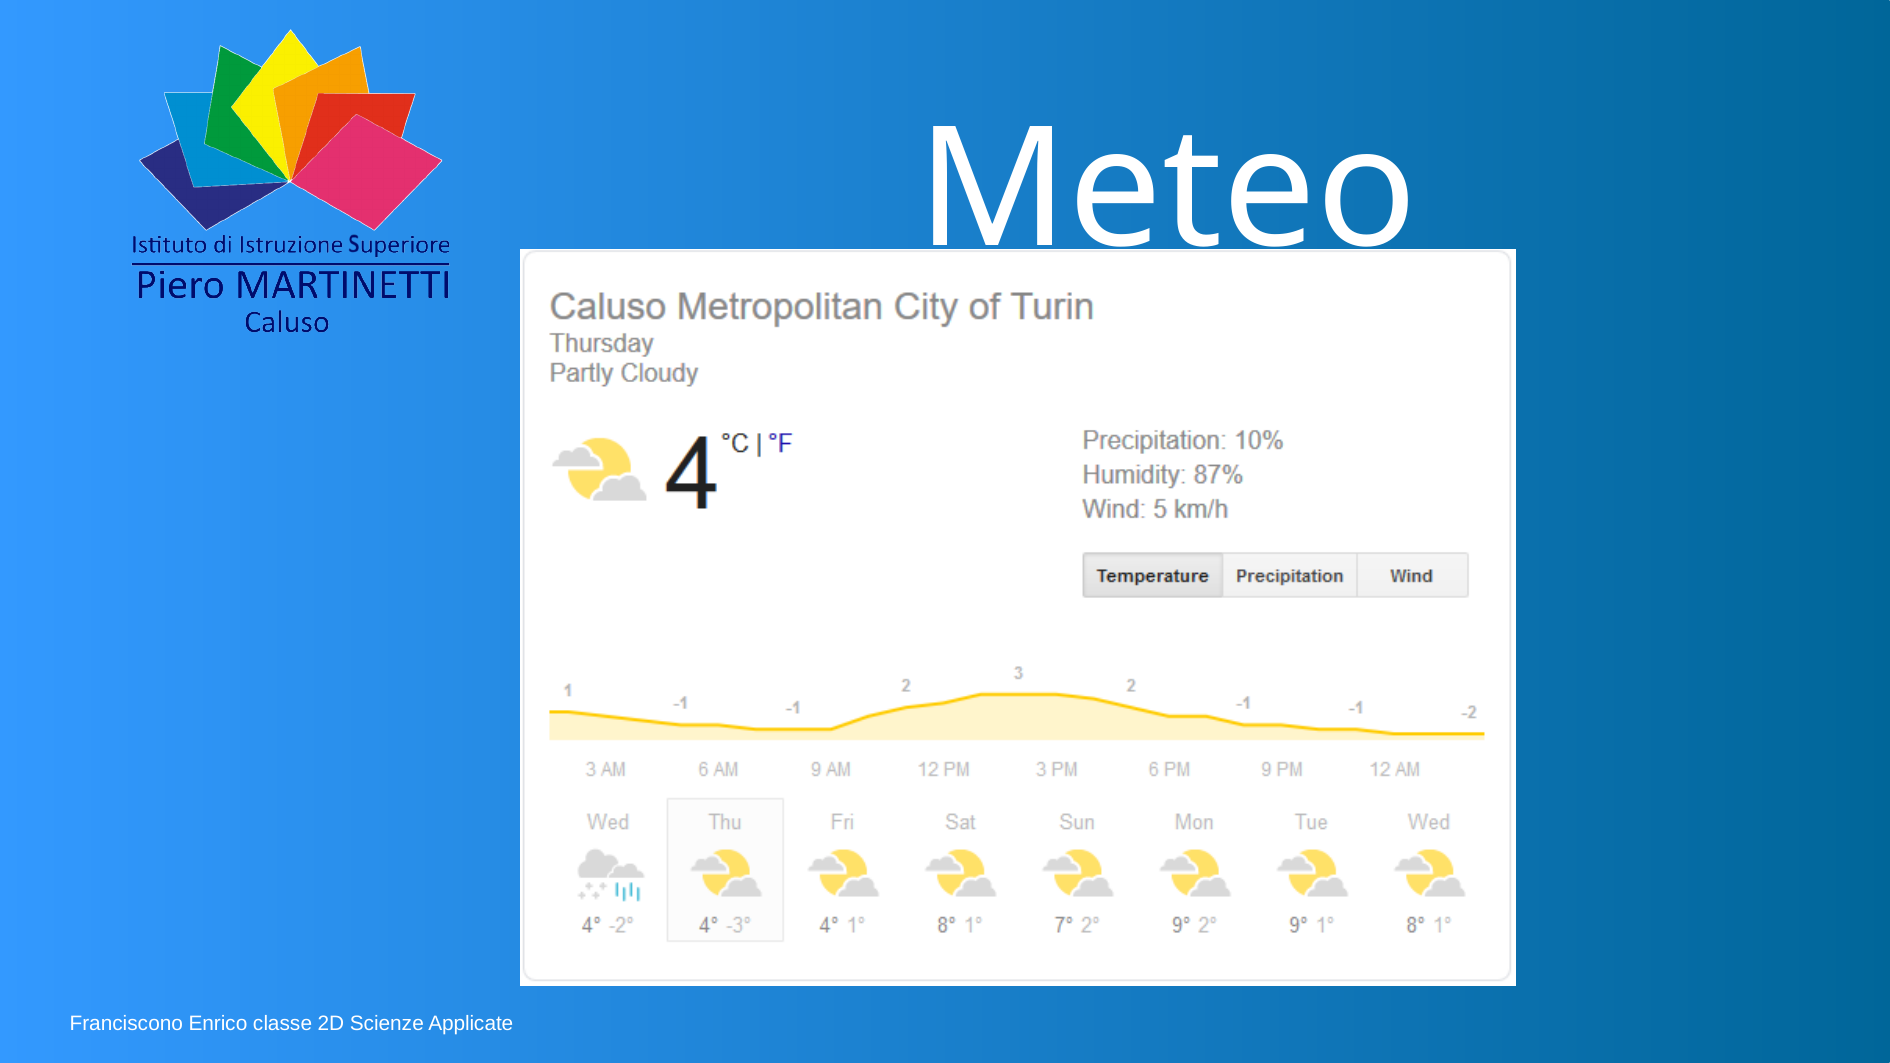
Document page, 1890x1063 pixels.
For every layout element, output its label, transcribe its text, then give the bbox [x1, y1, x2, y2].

text_box Franciscono Enrico classe 2D Scienze Applicate [54, 1004, 628, 1063]
text_box Meteo [591, 59, 1760, 268]
picture [0, 23, 1516, 986]
